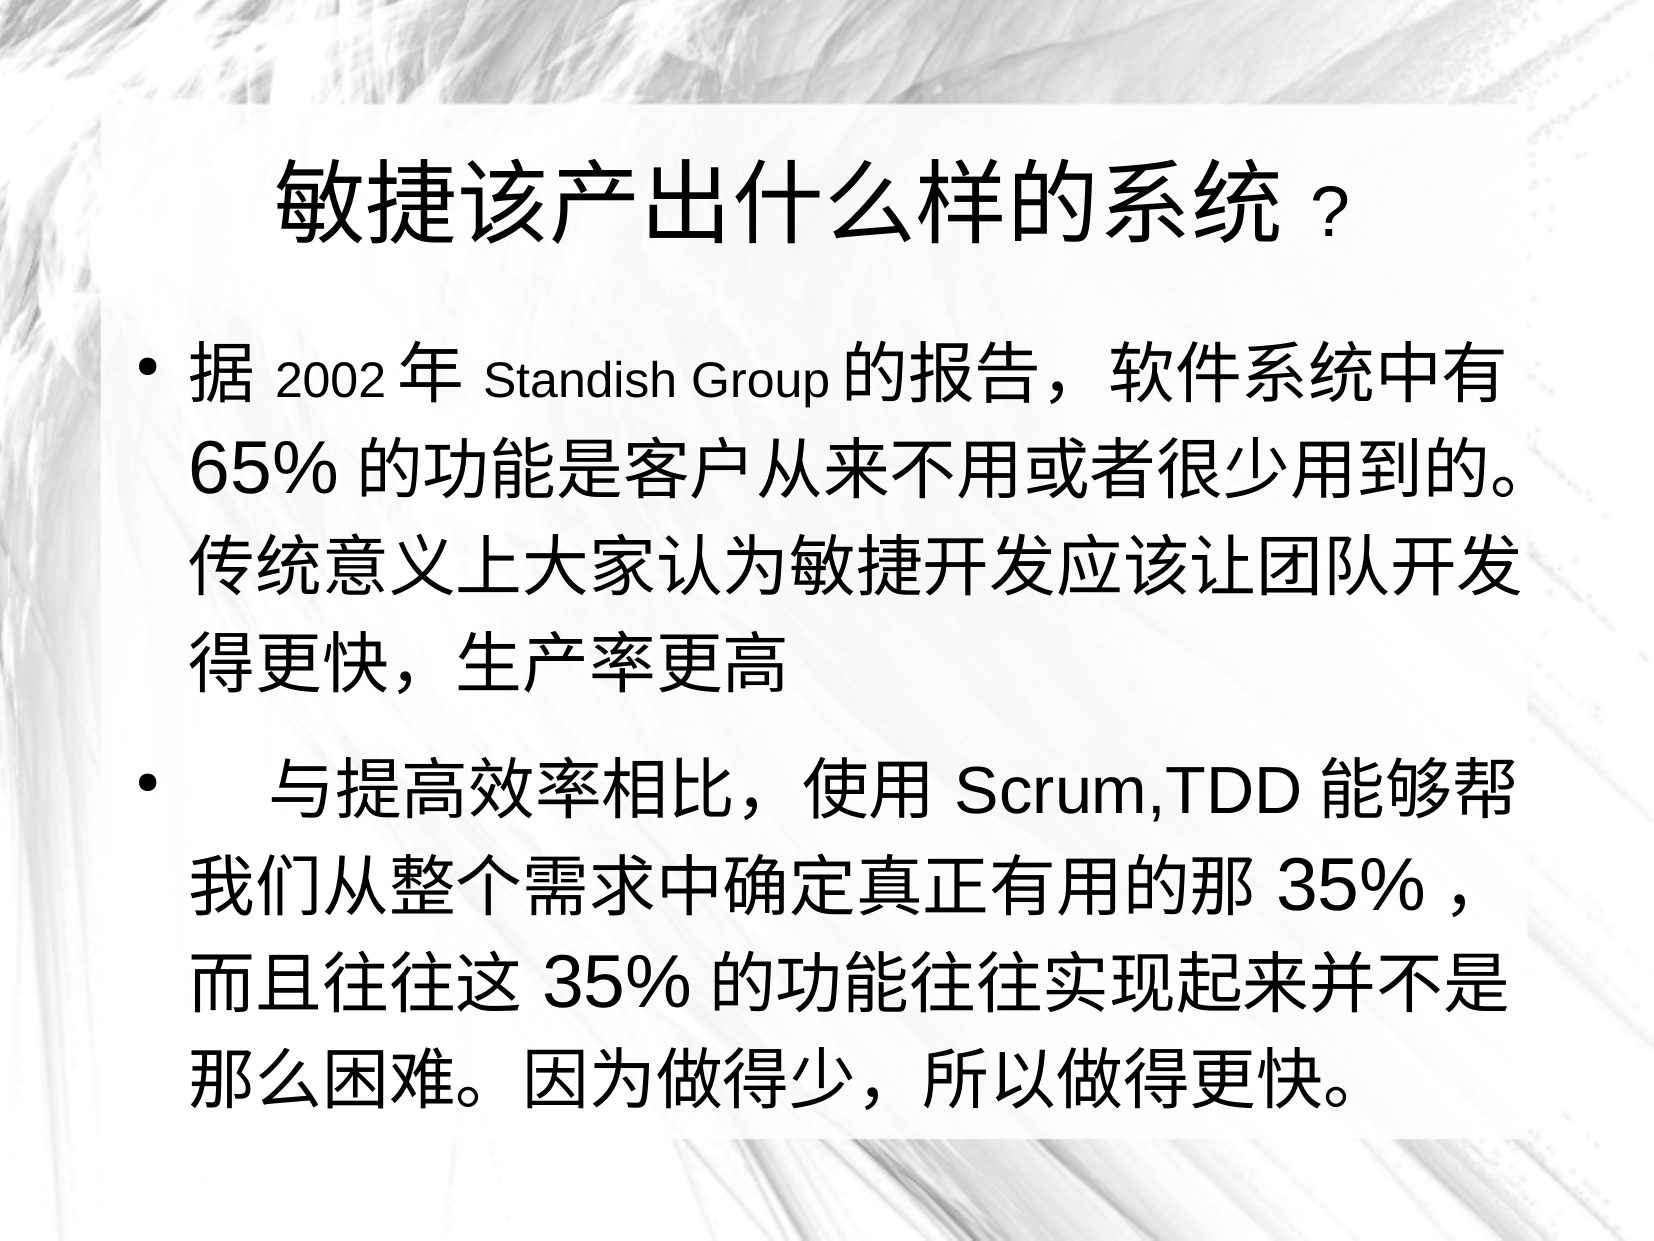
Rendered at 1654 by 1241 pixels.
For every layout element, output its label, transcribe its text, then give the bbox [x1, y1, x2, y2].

picture [0, 0, 1654, 1241]
title 敏捷该产出什么样的系统? [118, 112, 1506, 281]
list 据2002年Standish Group的报告，软件系统中有65%的功能是客户从来不用或者很少用到的。传统意义上大家认为敏捷开发应该让团队开发得更快，生产率更高 与提高效率相比，使用Scrum,TDD能够帮我们从整个需求中确定真正有用的那35%，而且往往这35%的功能往往实现起来并不是那么困难。因为做得少，所以做得更快。 [118, 319, 1571, 1072]
